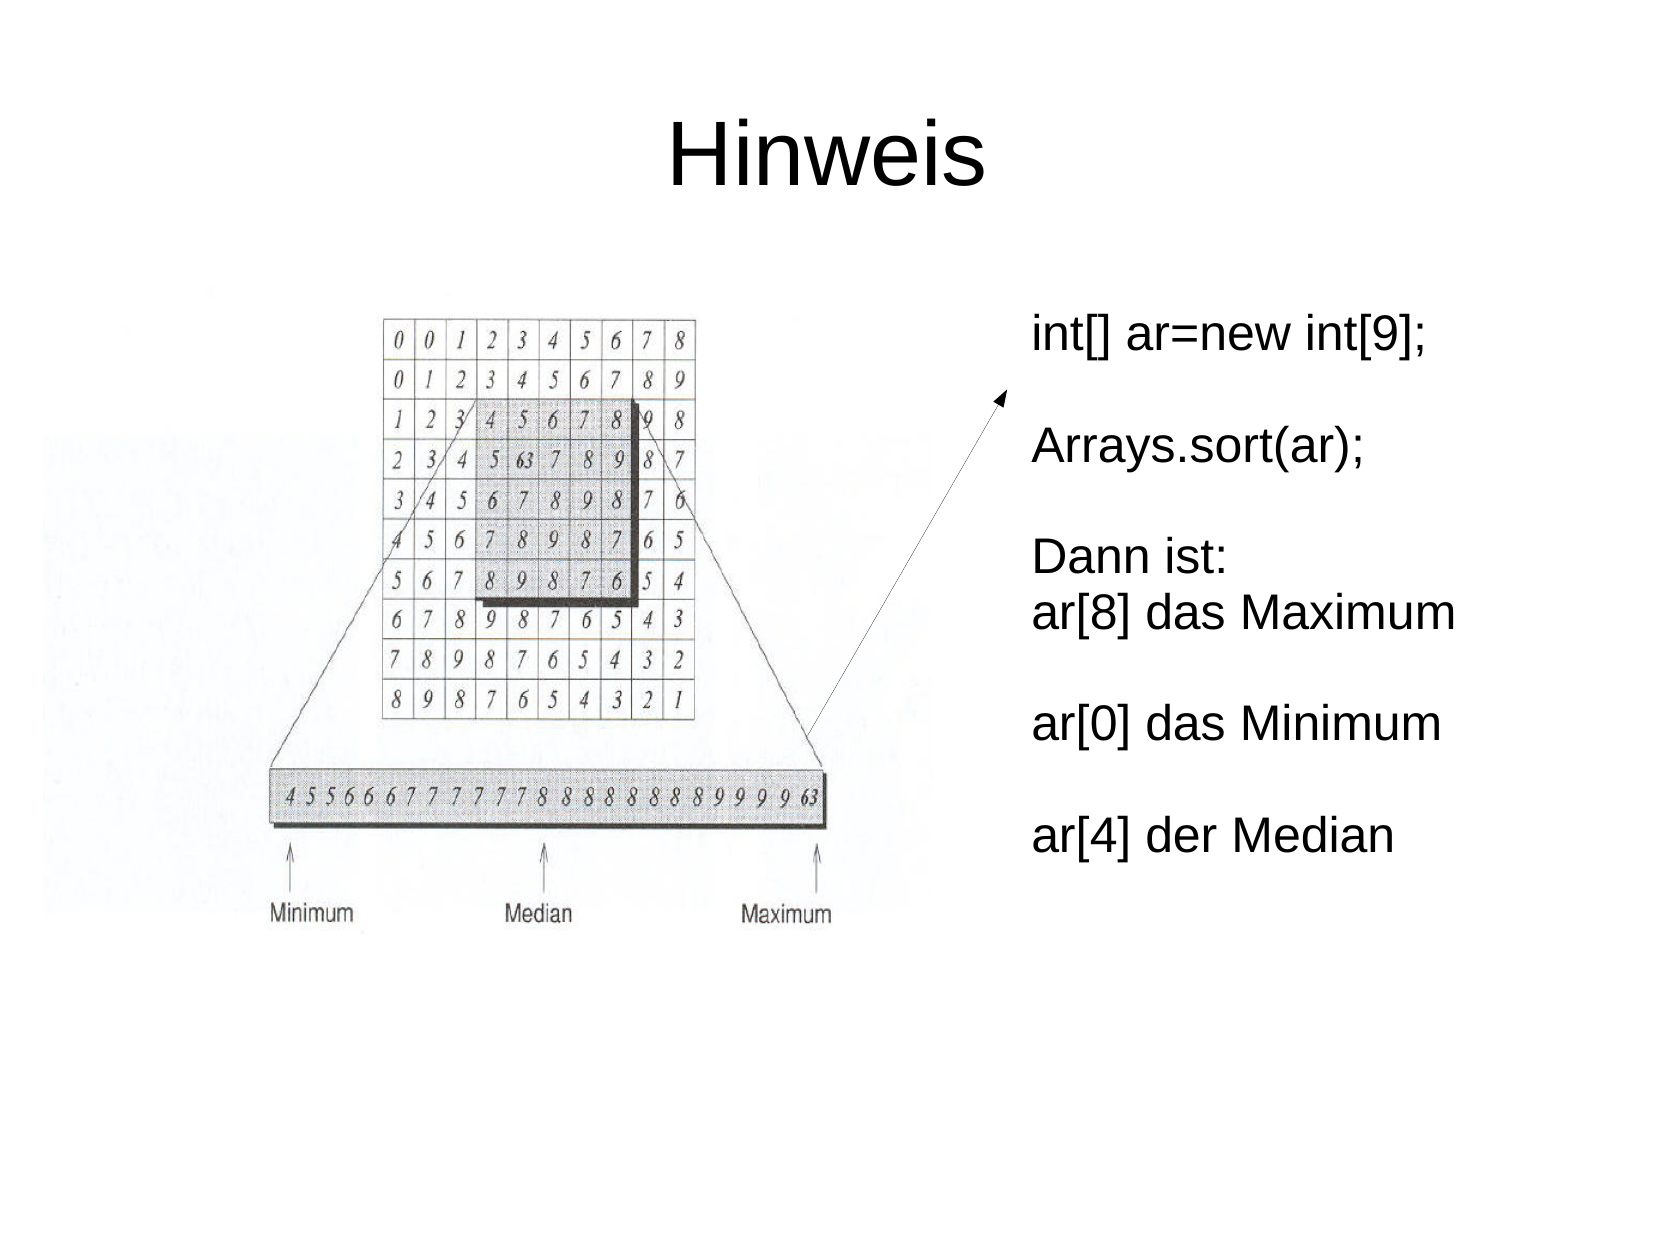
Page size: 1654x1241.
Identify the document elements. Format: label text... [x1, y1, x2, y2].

title Hinweis [121, 45, 1534, 253]
picture [43, 259, 933, 952]
text_box int[] ar=new int[9]; Arrays.sort(ar); Dann ist: ar[8] das Maximum ar[0] das Minimum ar[4] der Median [1031, 305, 1459, 925]
